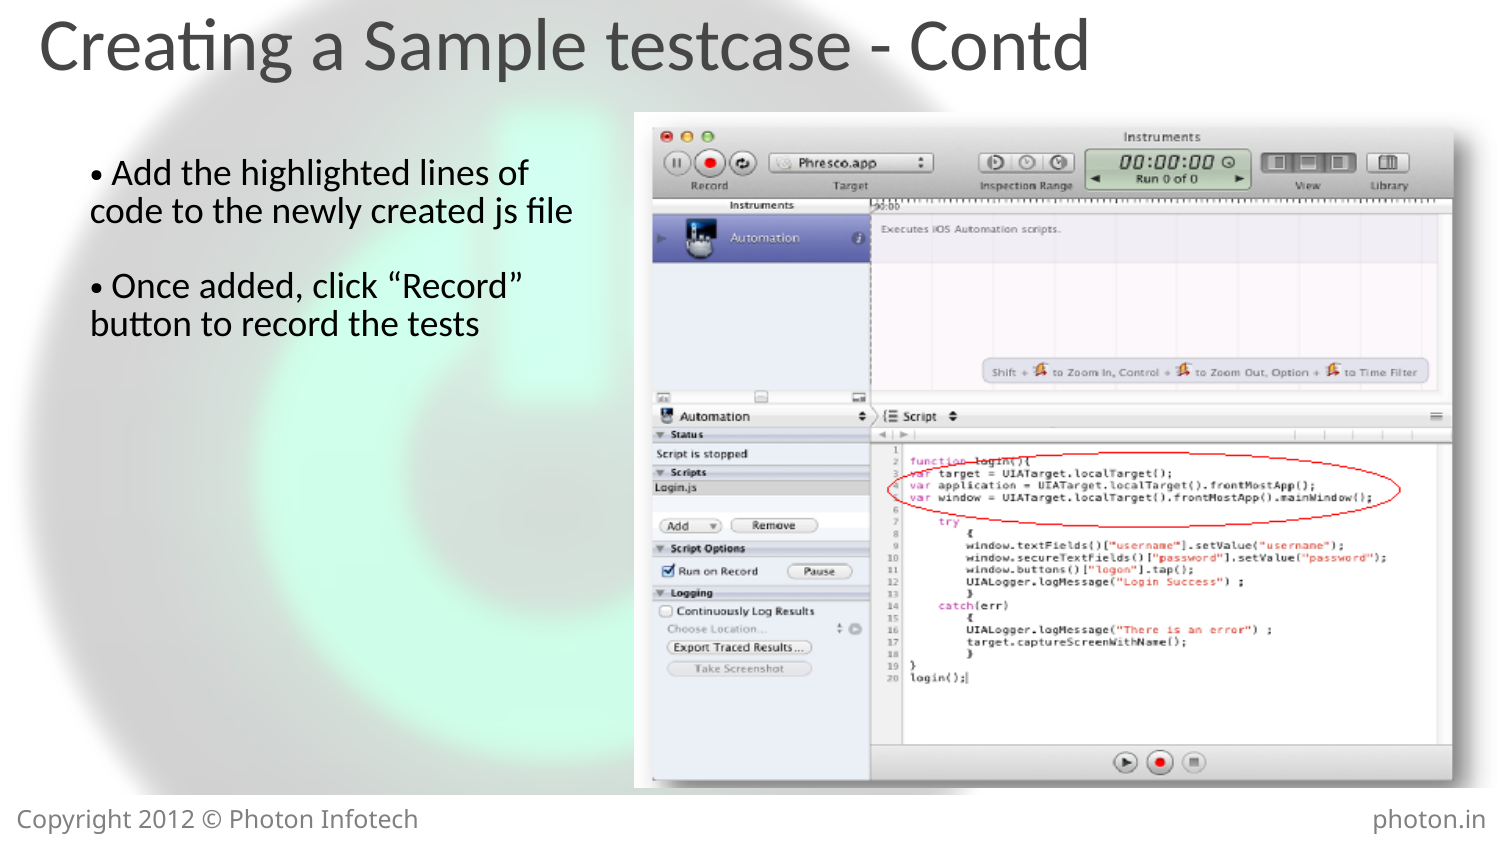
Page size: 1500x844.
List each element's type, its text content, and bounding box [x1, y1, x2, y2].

title Creating a Sample testcase - Contd [25, 0, 1463, 113]
picture [0, 0, 1500, 795]
text_box Add the highlighted lines of code to the newly created js file Once added, click “Record” button to record the tests [75, 150, 601, 394]
